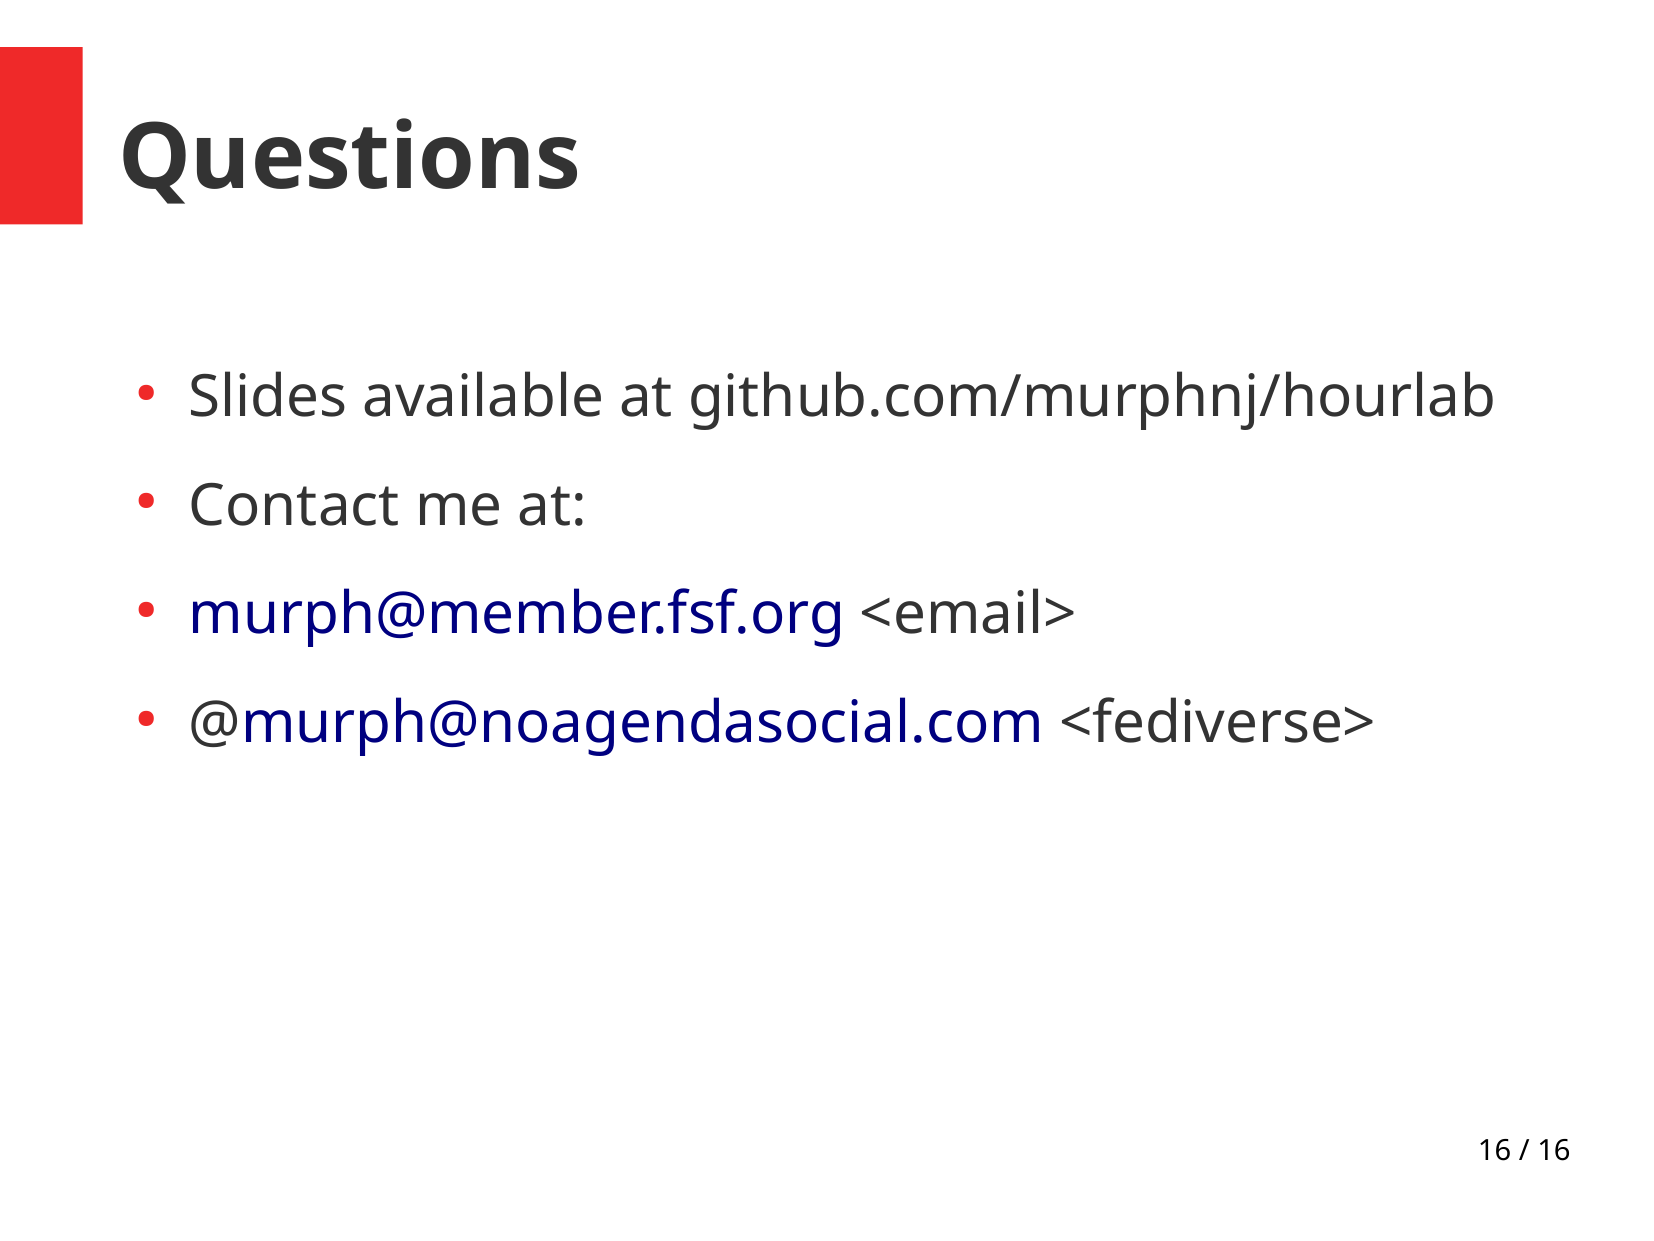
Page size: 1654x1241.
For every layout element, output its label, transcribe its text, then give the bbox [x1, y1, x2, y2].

title Questions [118, 49, 1571, 257]
list Slides available at github.com/murphnj/hourlab Contact me at: murph@member.fsf.org <email> @murph@noagendasocial.com <fediverse> [118, 354, 1536, 1074]
